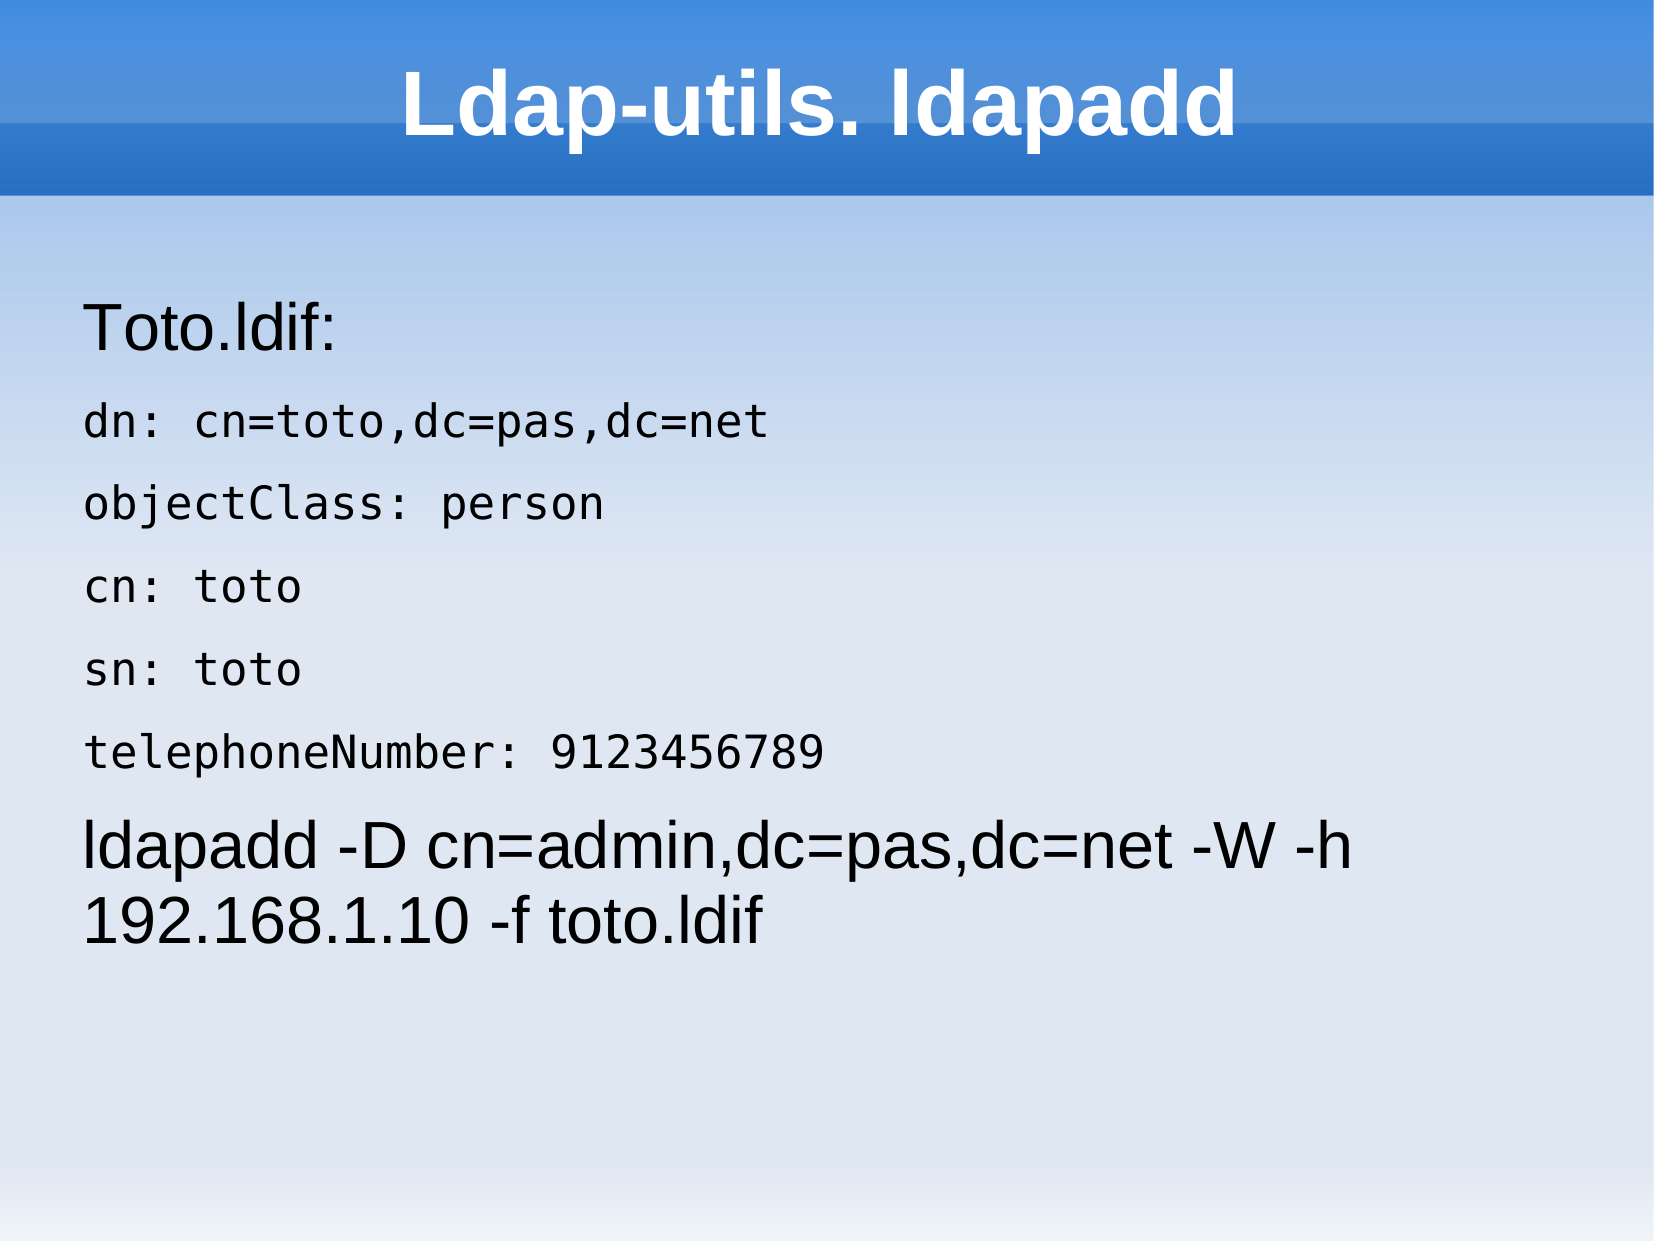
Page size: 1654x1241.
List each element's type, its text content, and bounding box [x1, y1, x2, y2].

list Toto.ldif: dn: cn=toto,dc=pas,dc=net objectClass: person cn: toto sn: toto telephoneNumber: 9123456789 ldapadd -D cn=admin,dc=pas,dc=net -W -h 192.168.1.10 -f toto.ldif [82, 290, 1571, 1109]
title Ldap-utils. ldapadd [76, 0, 1565, 208]
picture [0, 0, 1654, 1241]
